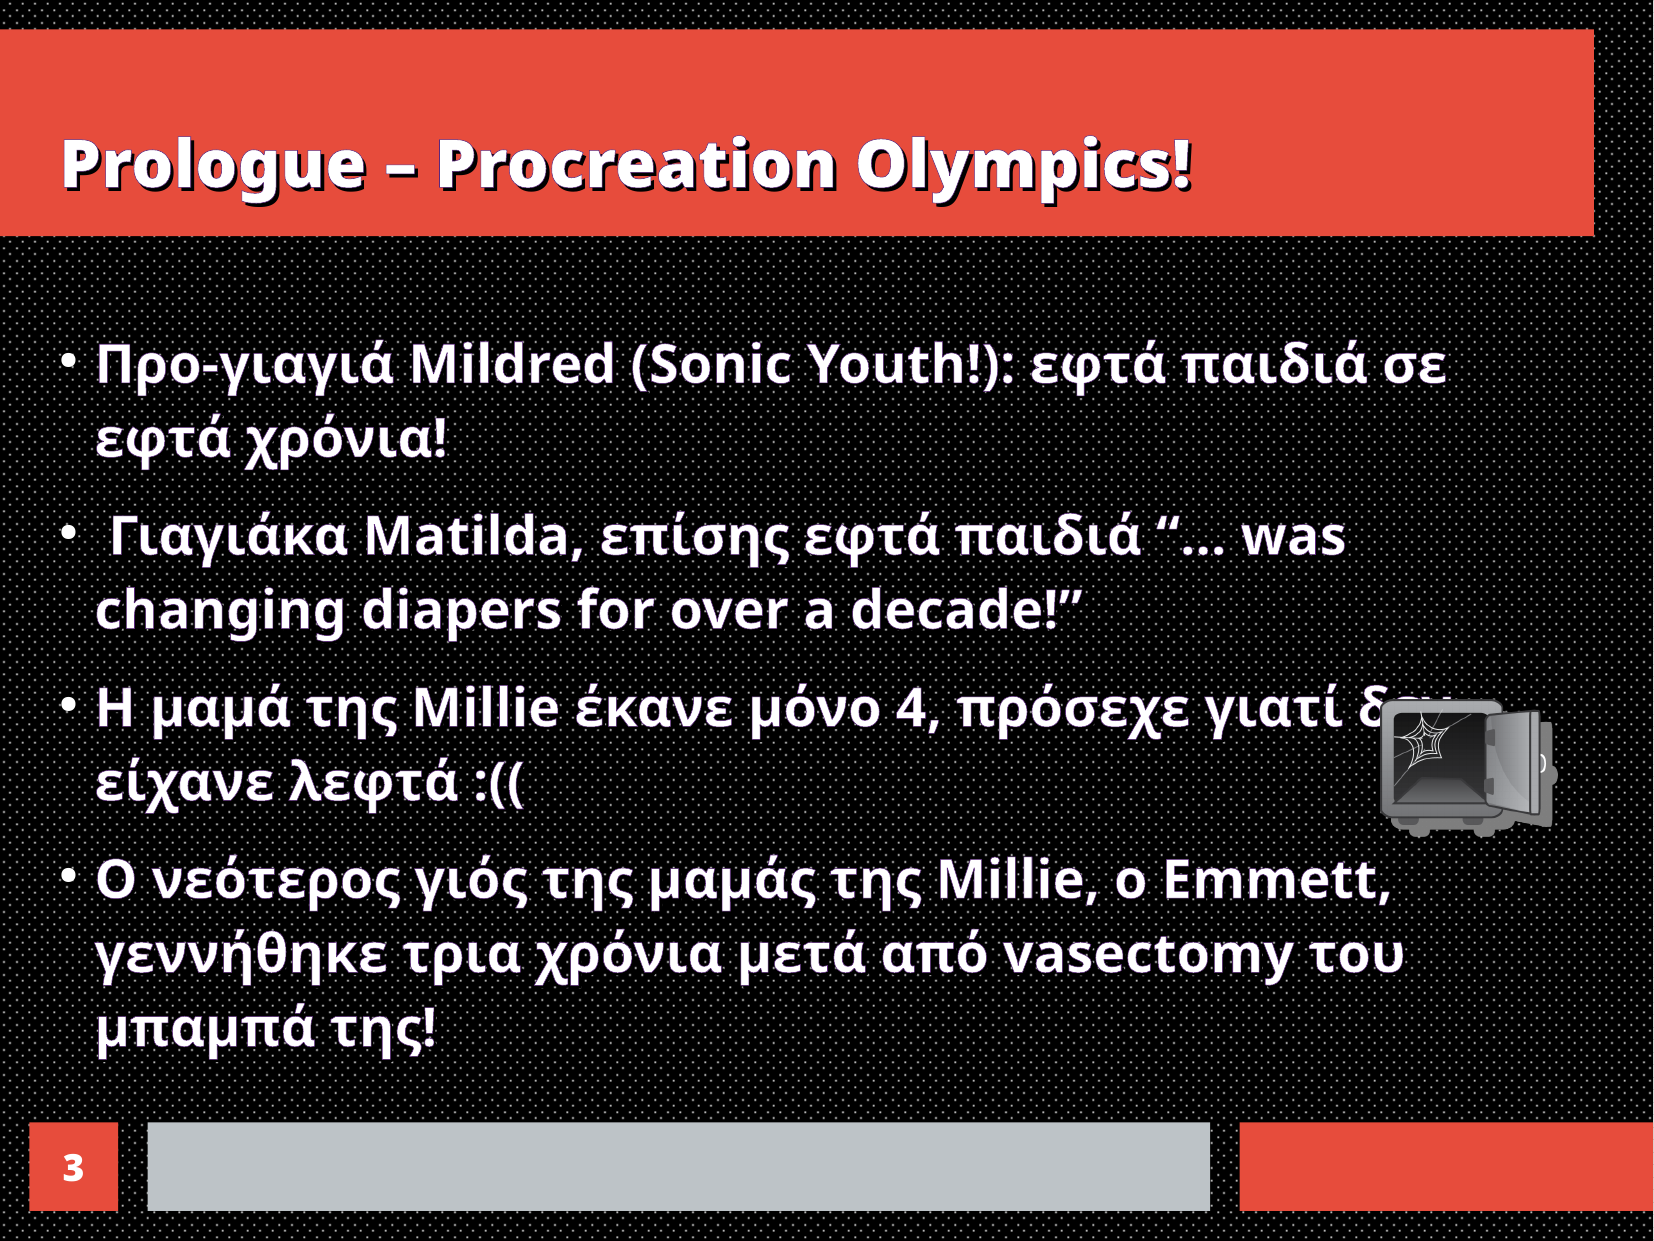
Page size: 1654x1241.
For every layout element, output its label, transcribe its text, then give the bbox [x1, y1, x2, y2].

title Prologue – Procreation Olympics! [58, 59, 1594, 207]
list Προ-γιαγιά Mildred (Sonic Youth!): εφτά παιδιά σε εφτά χρόνια! Γιαγιάκα Matilda, επίσης εφτά παιδιά “… was changing diapers for over a decade!” Η μαμά της Millie έκανε μόνο 4, πρόσεχε γιατί δεν είχανε λεφτά :(( Ο νεότερος γιός της μαμάς της Millie, ο Emmett, γεννήθηκε τρια χρόνια μετά από vasectomy του μπαμπά της! [58, 324, 1565, 1093]
picture [0, 0, 1654, 1241]
